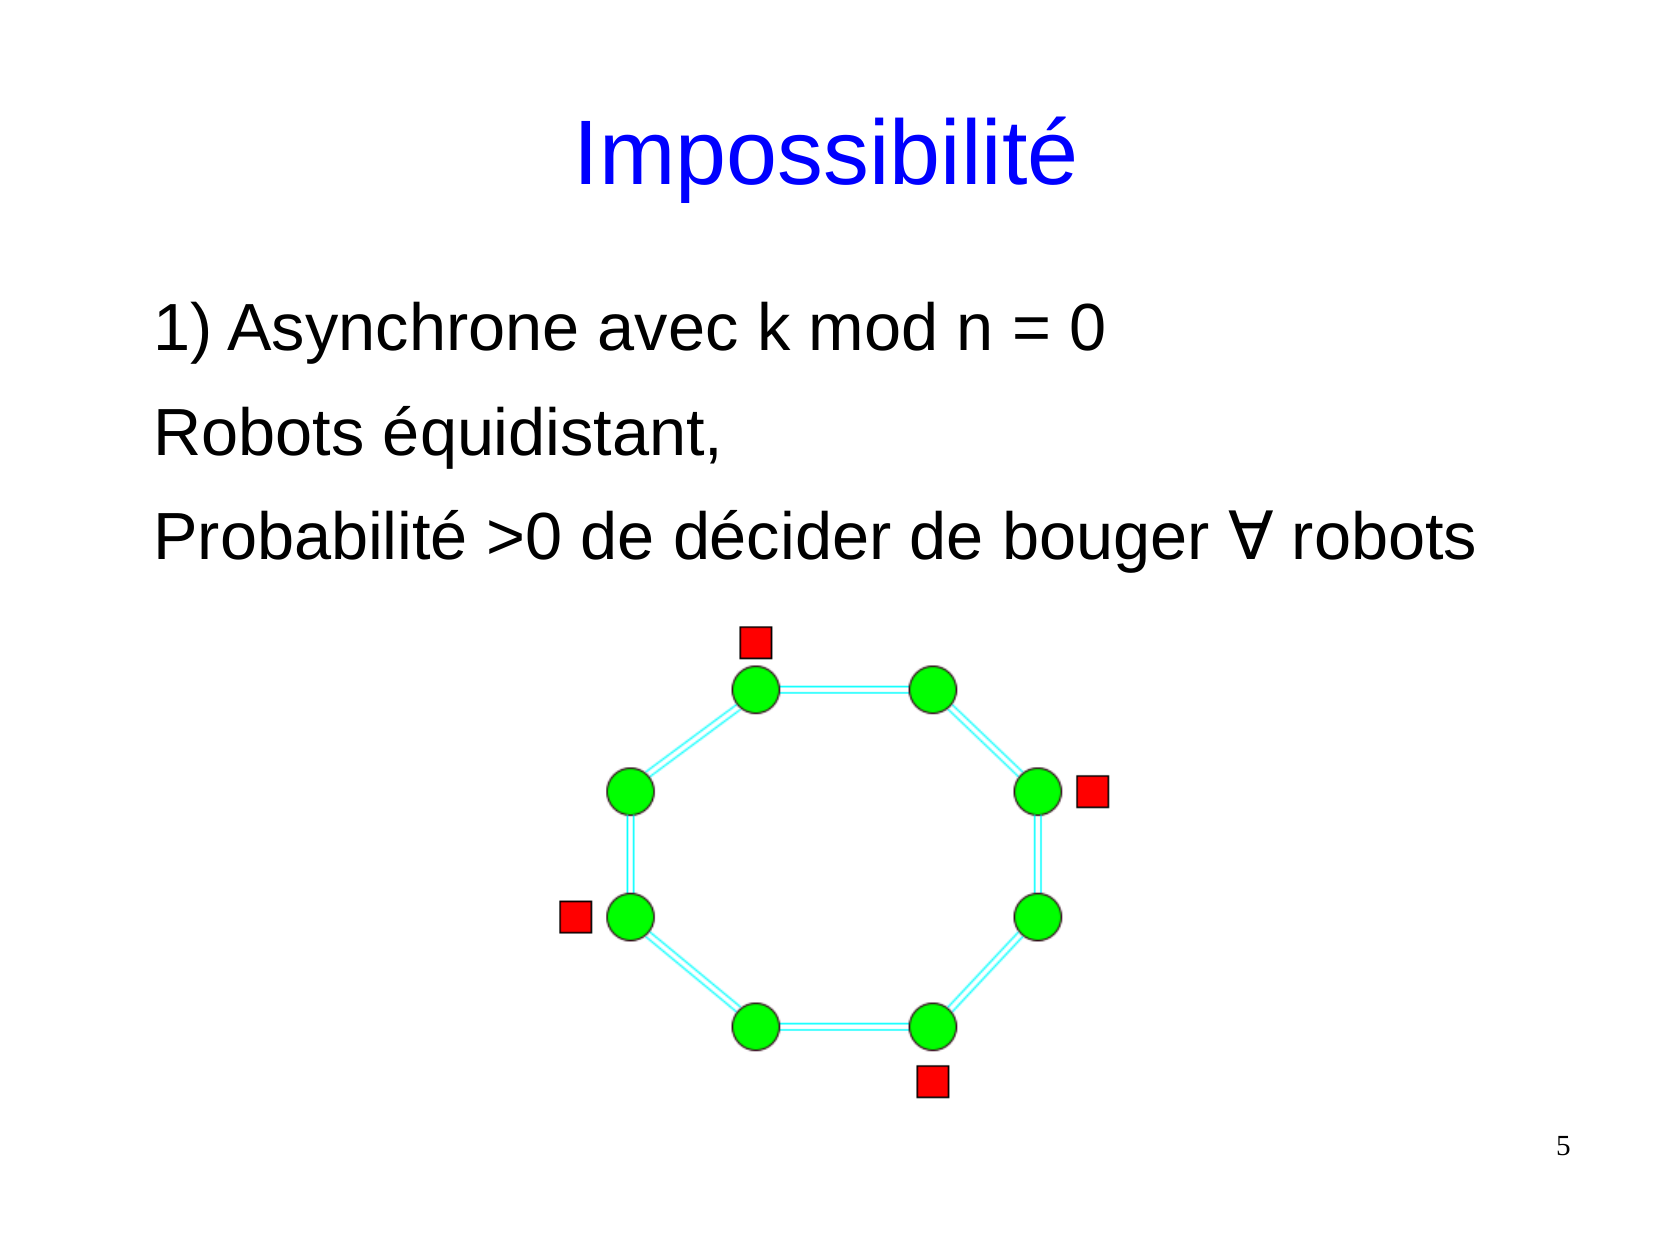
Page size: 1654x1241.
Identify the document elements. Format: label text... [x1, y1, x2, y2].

title Impossibilité [82, 49, 1571, 257]
picture [558, 625, 1111, 1100]
list 1) Asynchrone avec k mod n = 0 Robots équidistant, Probabilité >0 de décider de bouger ∀ robots [82, 290, 1538, 1010]
